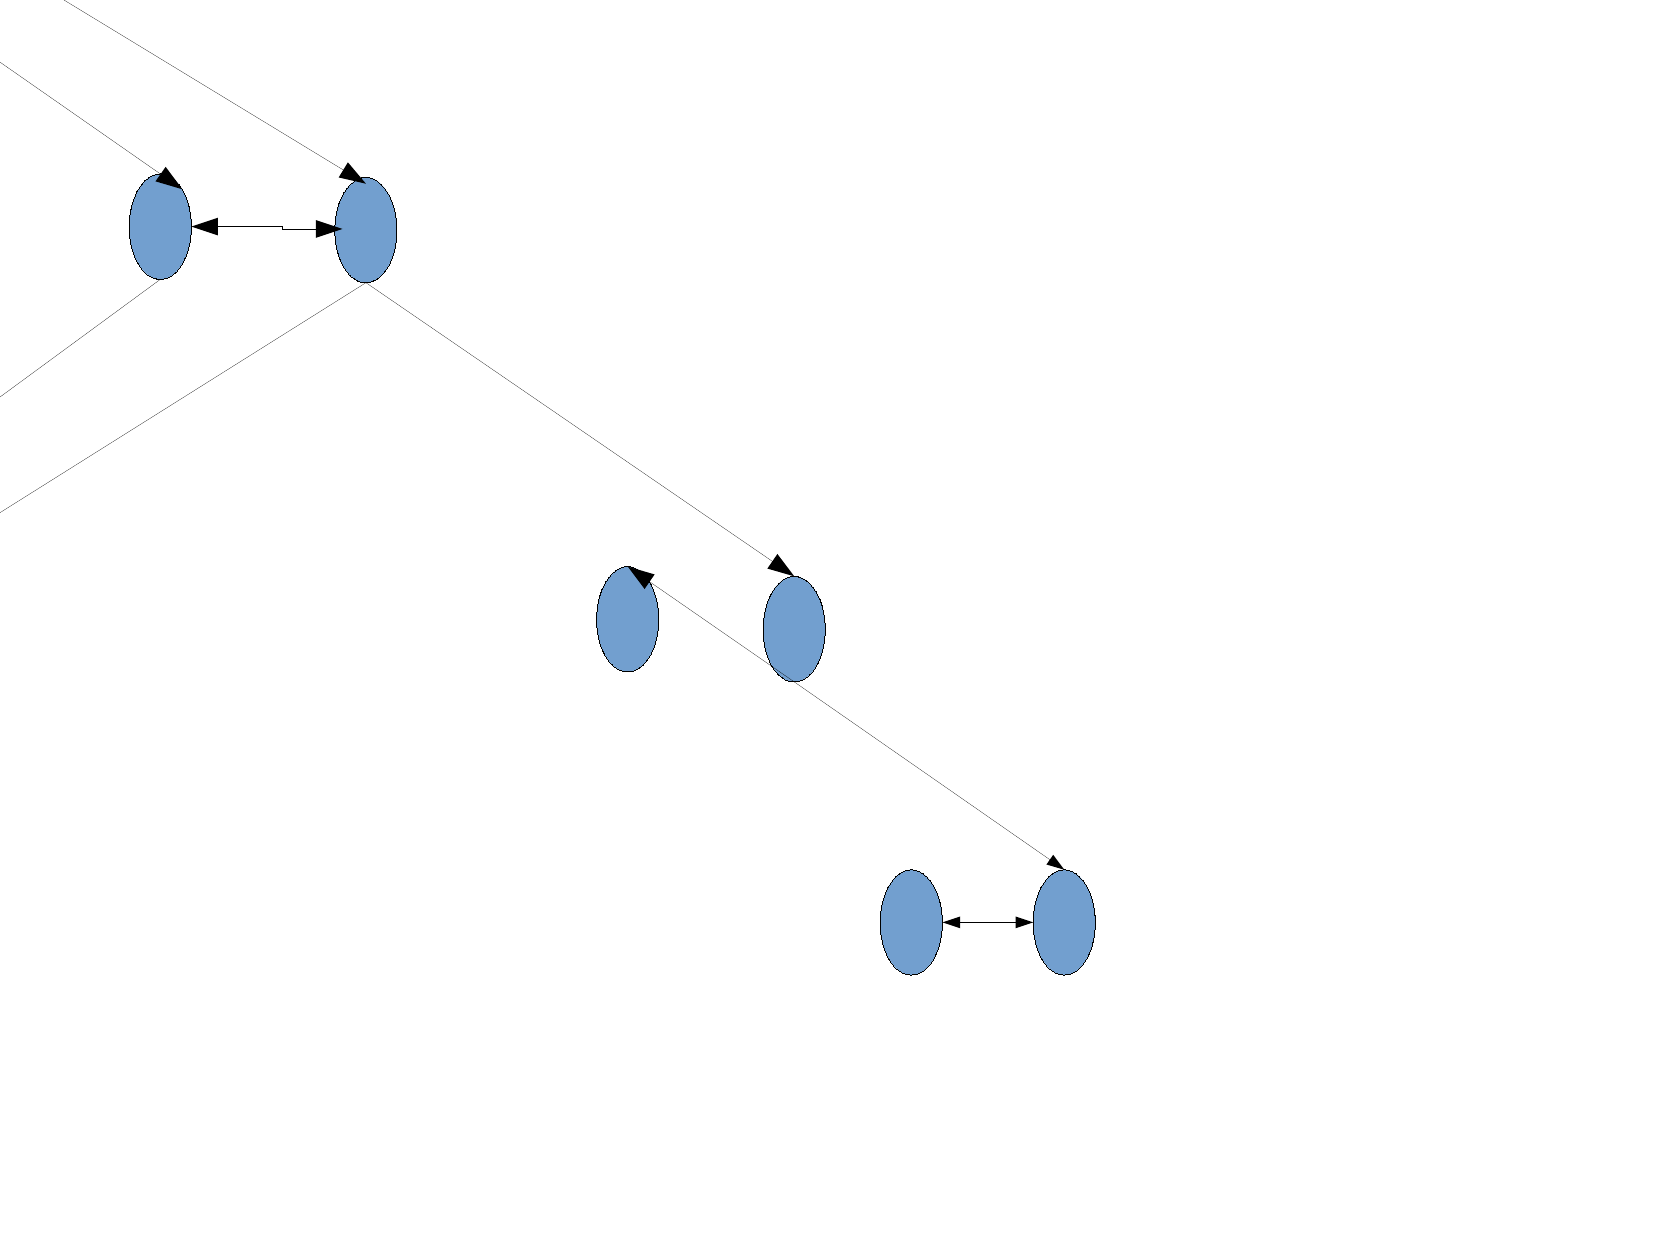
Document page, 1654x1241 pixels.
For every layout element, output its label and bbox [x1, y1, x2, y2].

text_box [1033, 869, 1096, 976]
text_box [129, 174, 192, 280]
text_box [334, 177, 397, 283]
text_box [773, 668, 792, 682]
text_box [596, 566, 659, 672]
text_box [763, 576, 826, 682]
text_box [880, 869, 943, 976]
